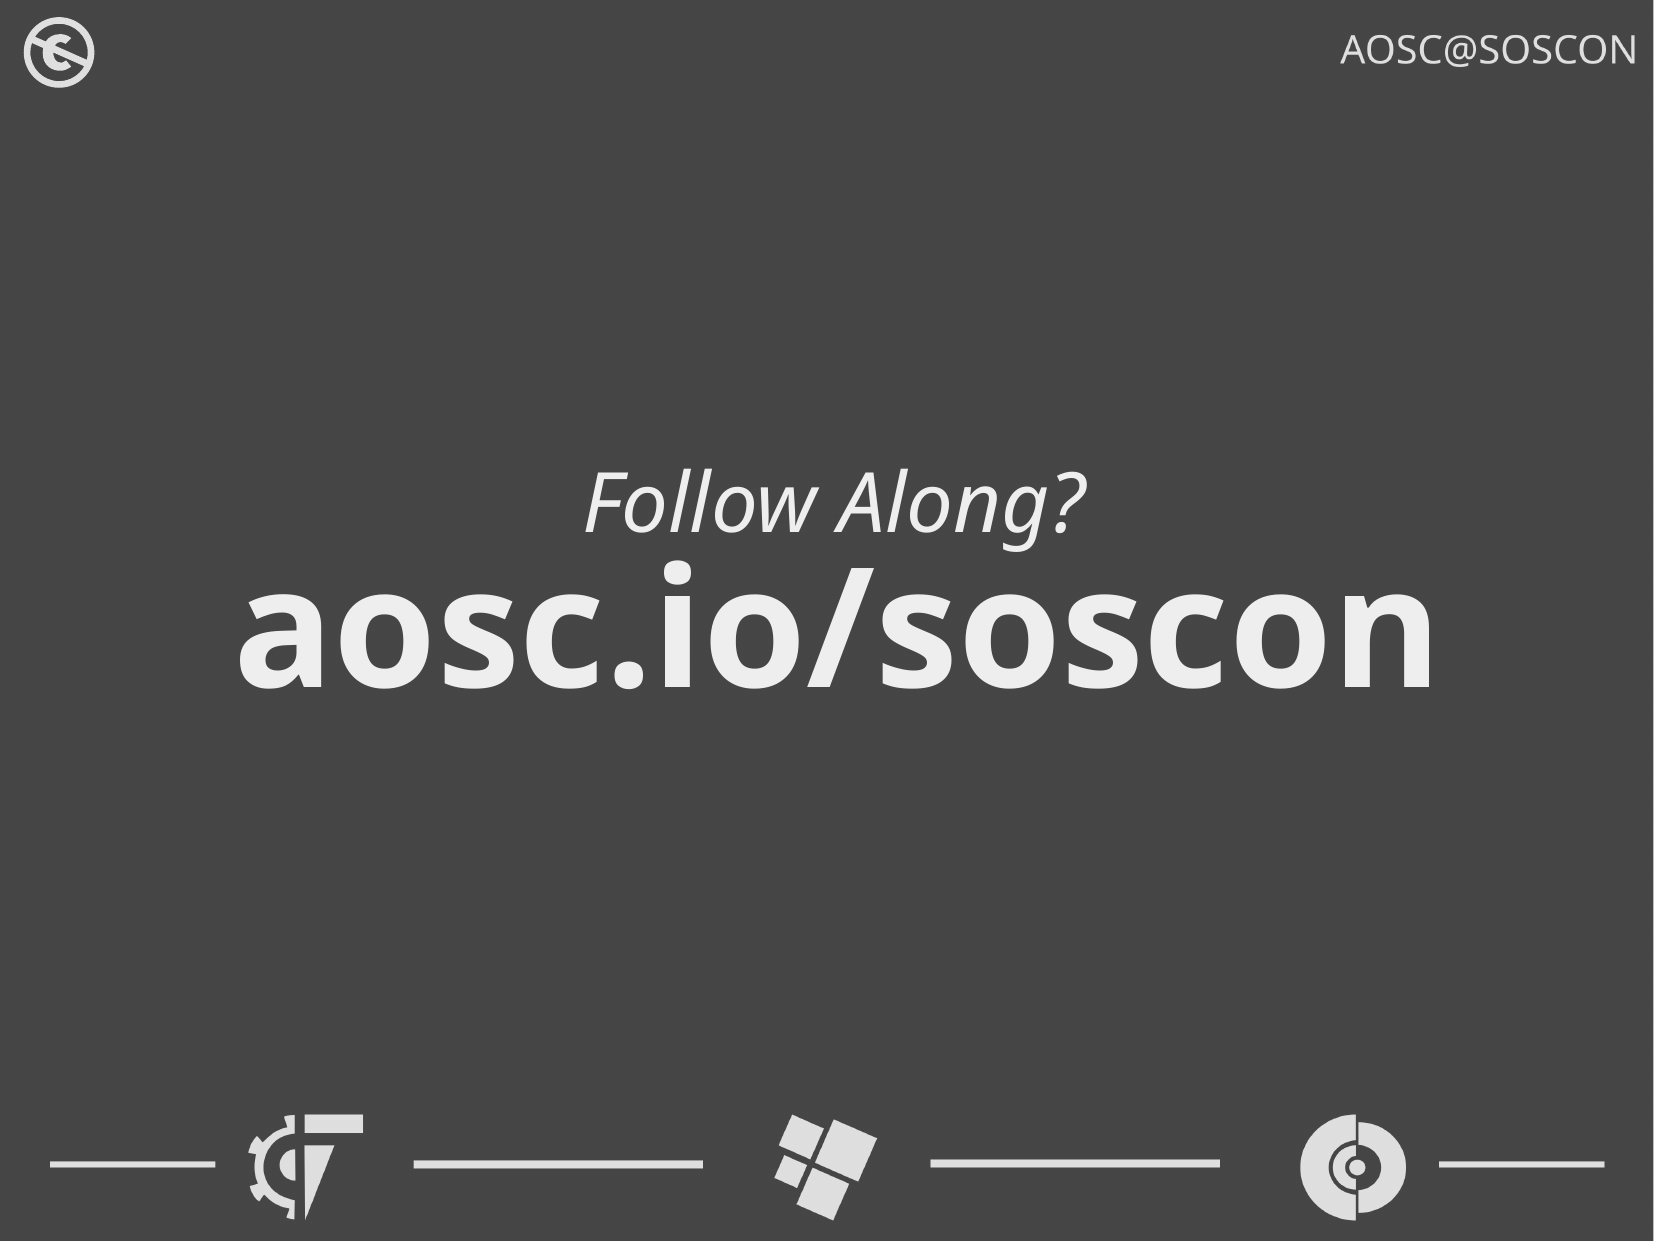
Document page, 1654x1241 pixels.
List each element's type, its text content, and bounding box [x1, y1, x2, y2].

picture [0, 0, 1654, 1241]
text_box aosc.io/soscon [218, 502, 501, 745]
text_box Follow Along? [501, 436, 1258, 860]
text_box aosc.io/soscon [1258, 502, 1471, 745]
